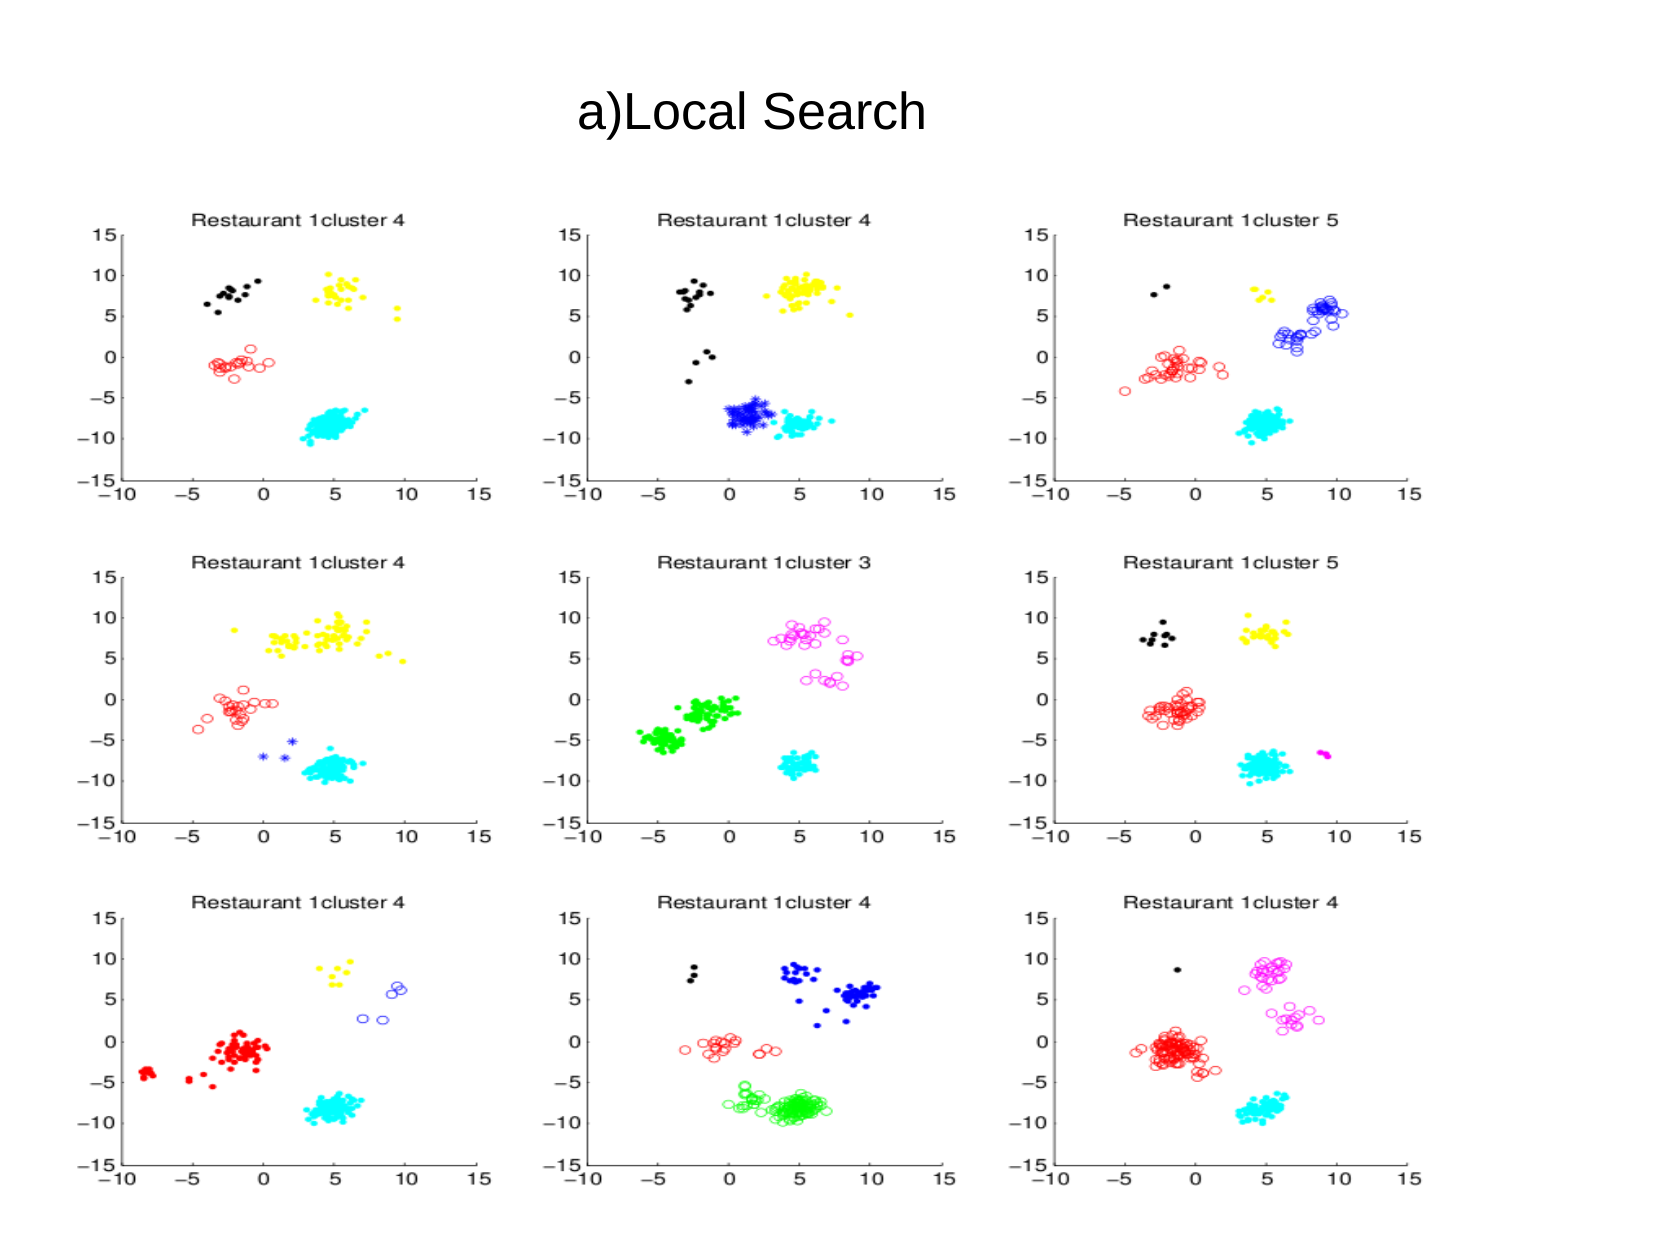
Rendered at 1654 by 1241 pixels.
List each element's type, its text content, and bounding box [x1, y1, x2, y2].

picture [77, 187, 1426, 1203]
text_box a)Local Search [562, 75, 1013, 155]
